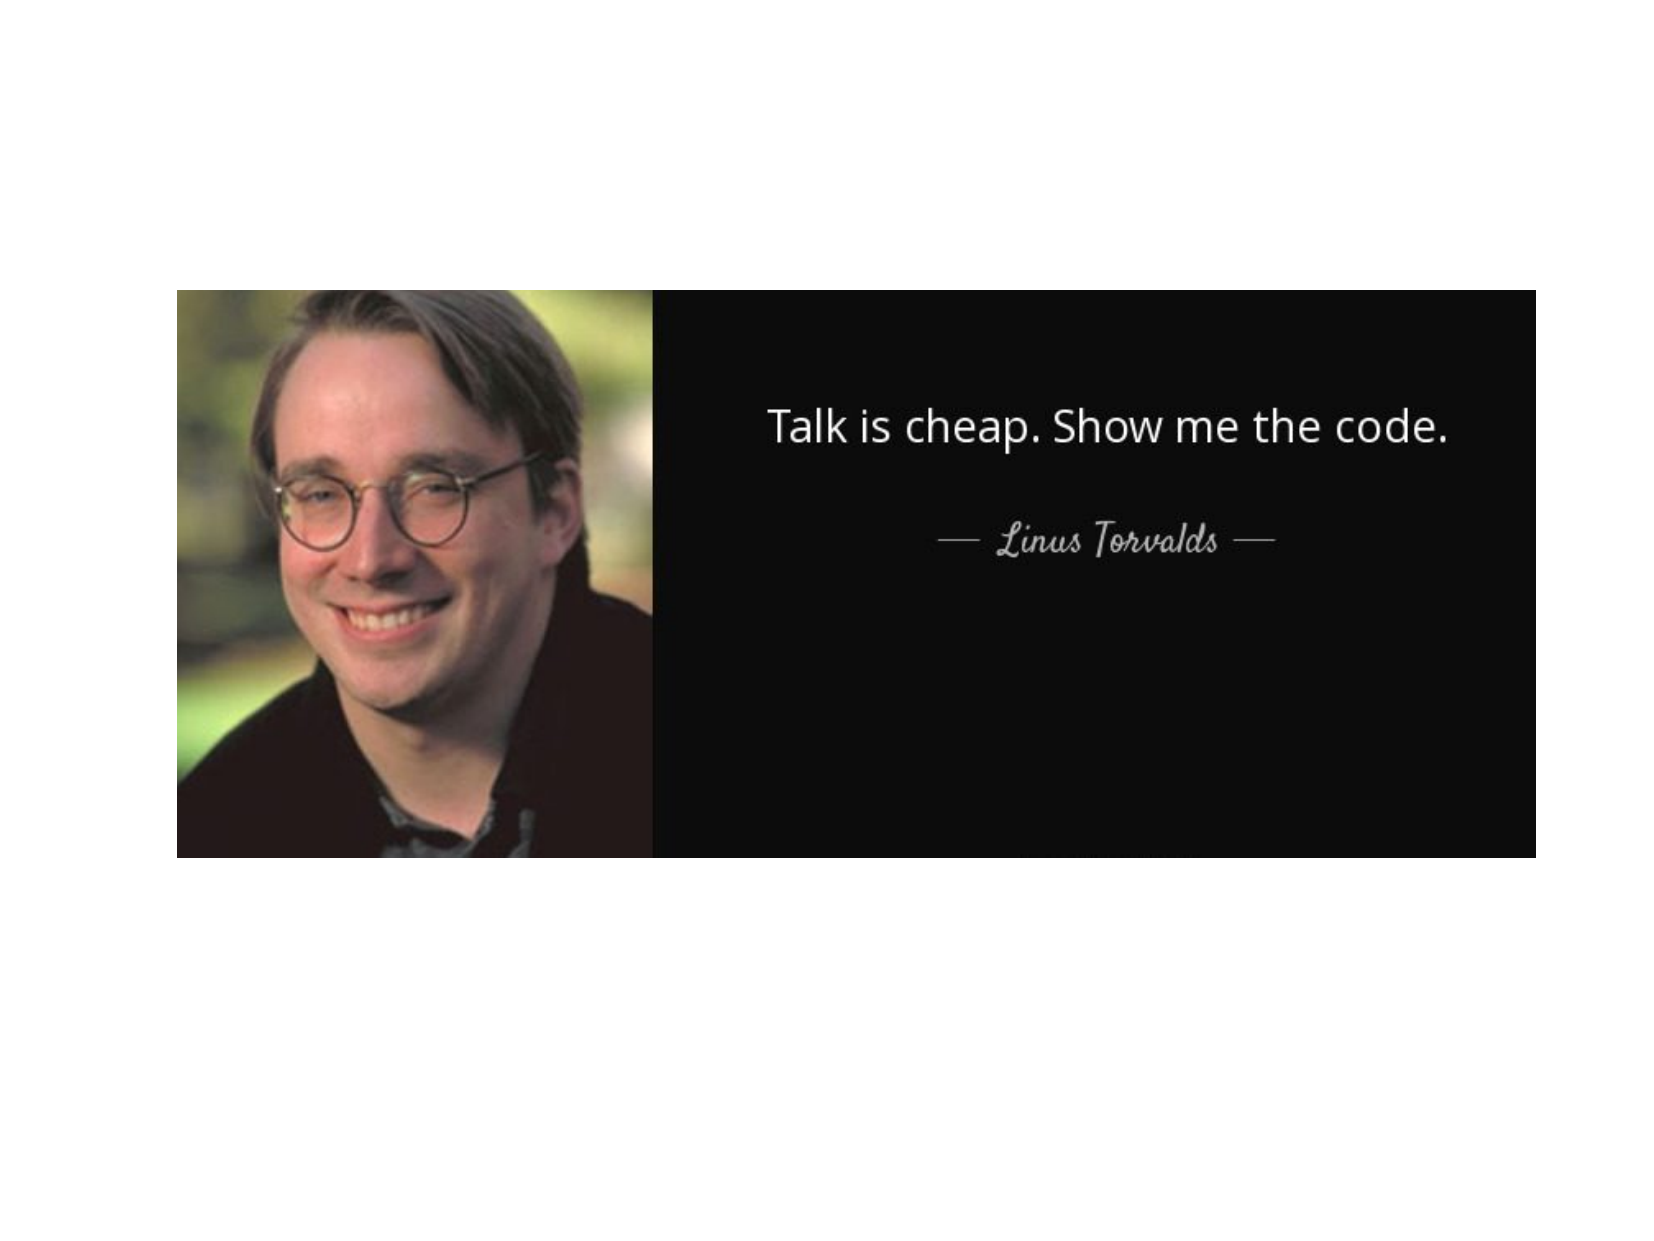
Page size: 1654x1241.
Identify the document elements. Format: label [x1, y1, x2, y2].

picture [177, 290, 1536, 858]
